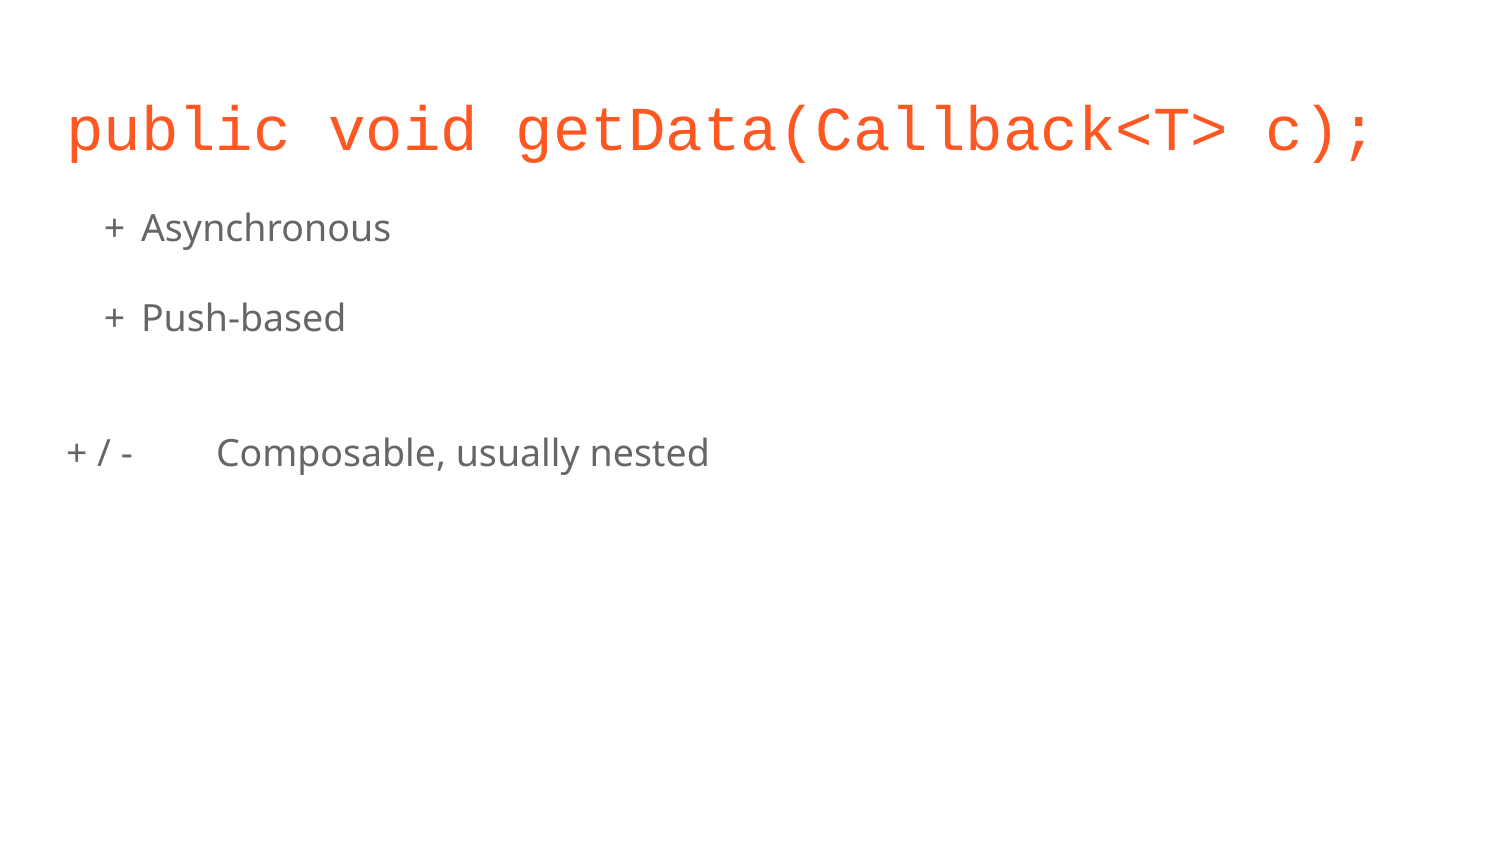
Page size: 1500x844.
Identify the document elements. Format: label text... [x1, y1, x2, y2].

list Asynchronous Push-based + / - Composable, usually nested [51, 189, 1449, 835]
title public void getData(Callback<T> c); [51, 72, 1449, 167]
